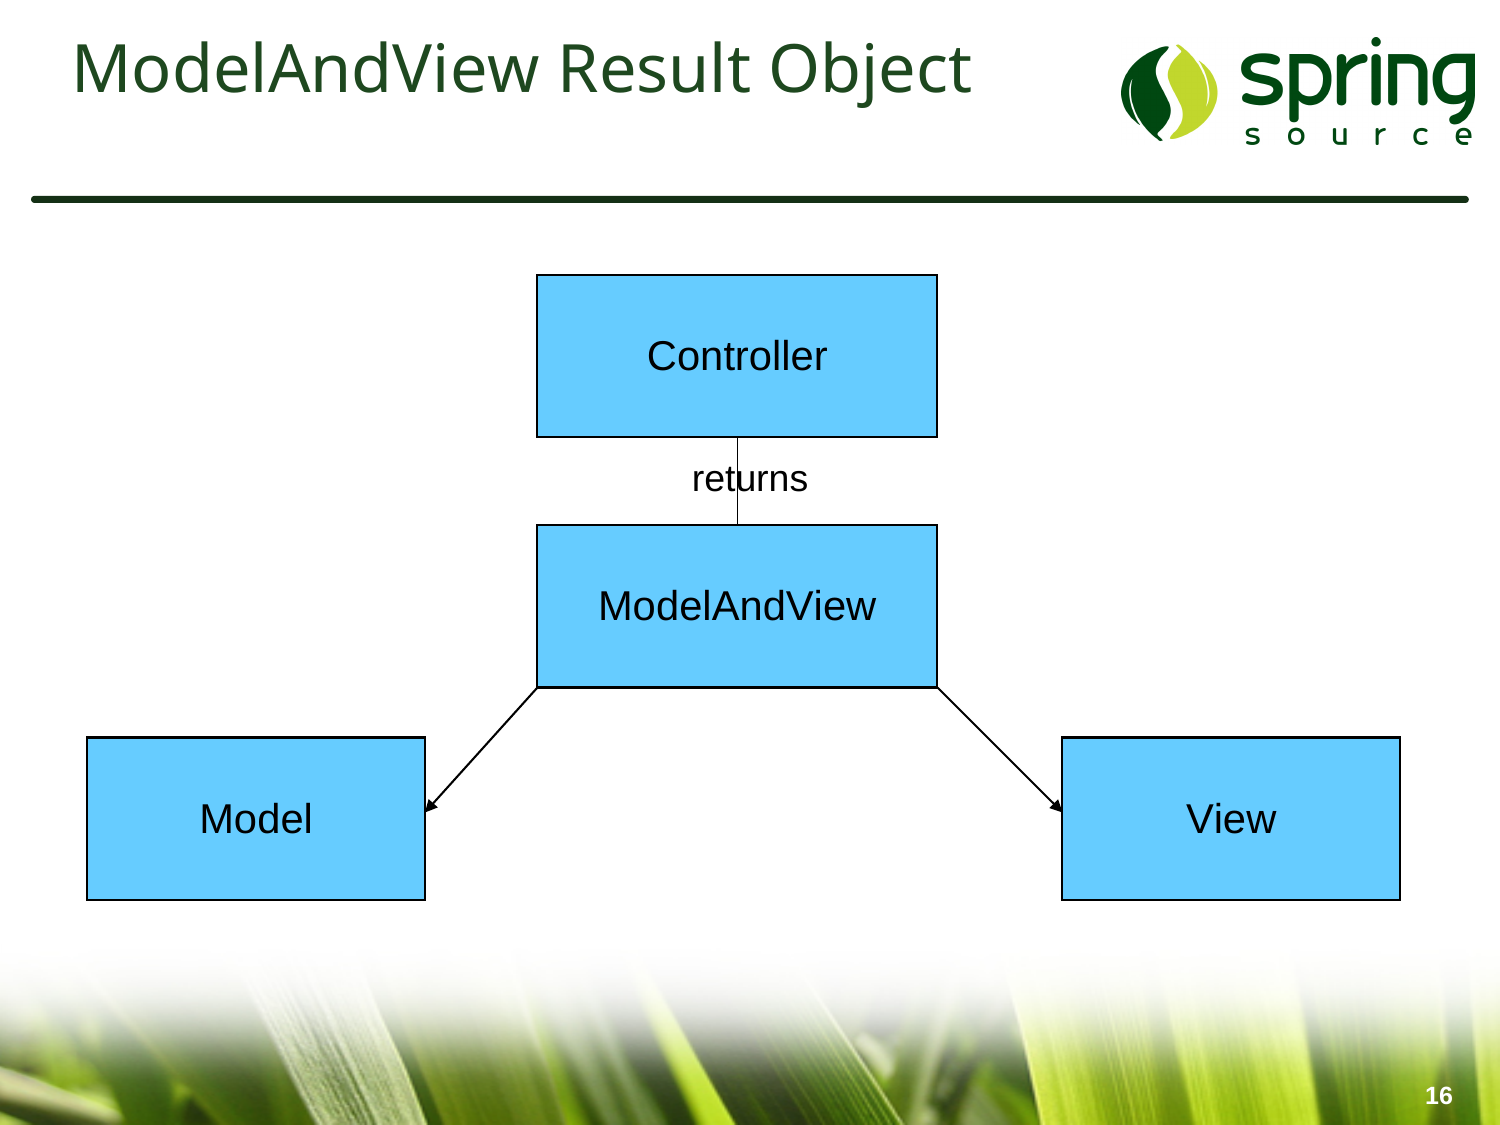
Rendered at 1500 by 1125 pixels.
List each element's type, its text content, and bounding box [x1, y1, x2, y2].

text_box Controller [537, 274, 938, 438]
picture [1121, 37, 1475, 145]
text_box ModelAndView [537, 525, 938, 688]
text_box Model [87, 737, 425, 901]
text_box returns [562, 450, 938, 508]
text_box View [1062, 737, 1400, 901]
title ModelAndView Result Object [56, 13, 1089, 176]
picture [0, 944, 1500, 1125]
